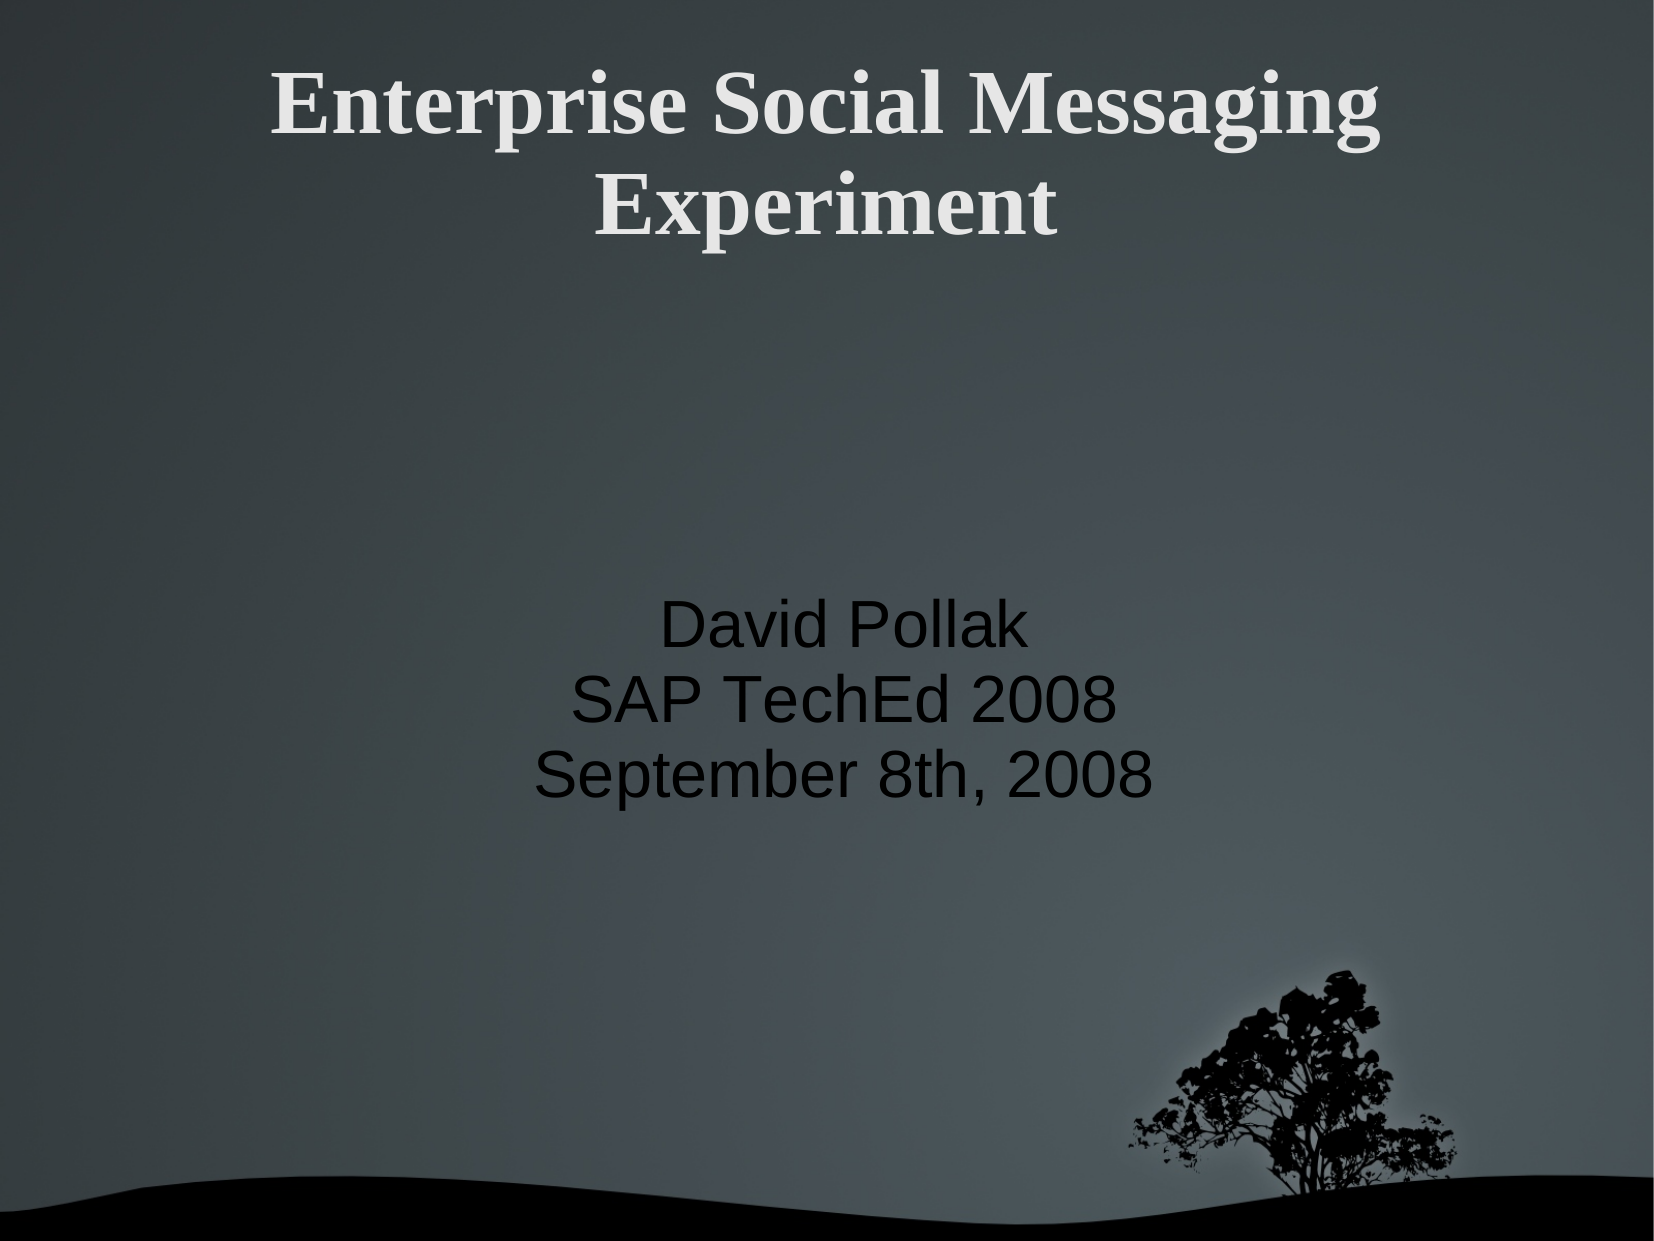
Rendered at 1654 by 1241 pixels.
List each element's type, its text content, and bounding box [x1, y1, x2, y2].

picture [0, 0, 1654, 1241]
title Enterprise Social Messaging Experiment [82, 33, 1571, 273]
subtitle David Pollak SAP TechEd 2008 September 8th, 2008 [82, 290, 1571, 1109]
